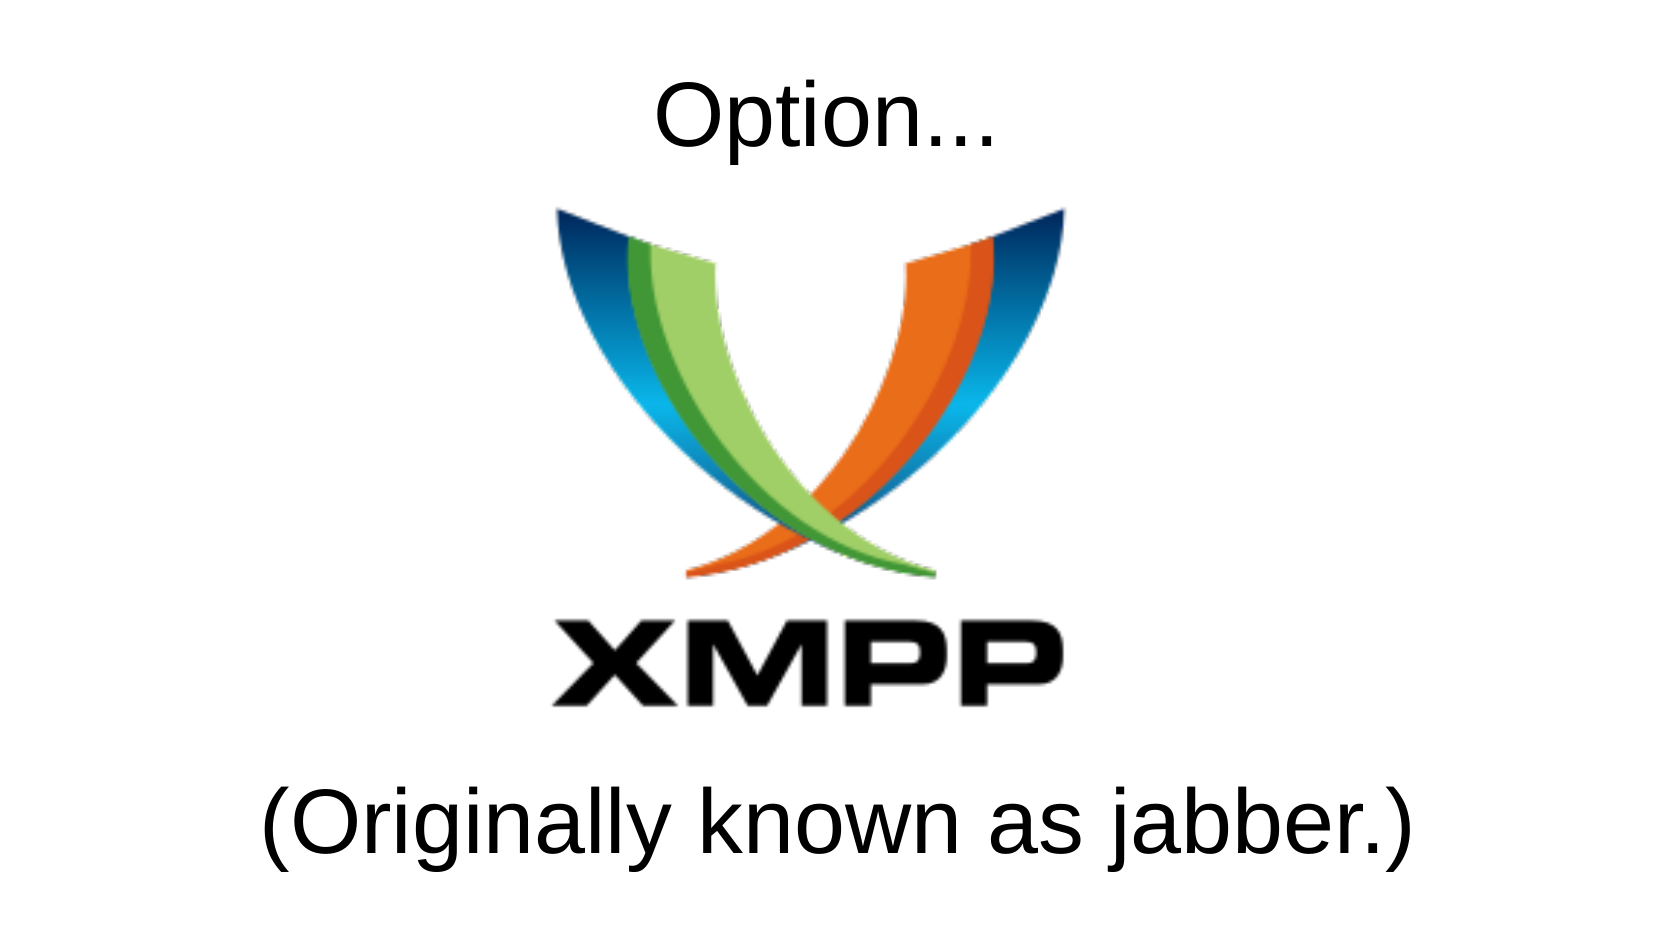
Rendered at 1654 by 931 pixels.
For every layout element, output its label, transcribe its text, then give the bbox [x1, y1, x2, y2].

title Option... [82, 37, 1571, 193]
title (Originally known as jabber.) [94, 744, 1583, 900]
picture [519, 165, 1099, 744]
